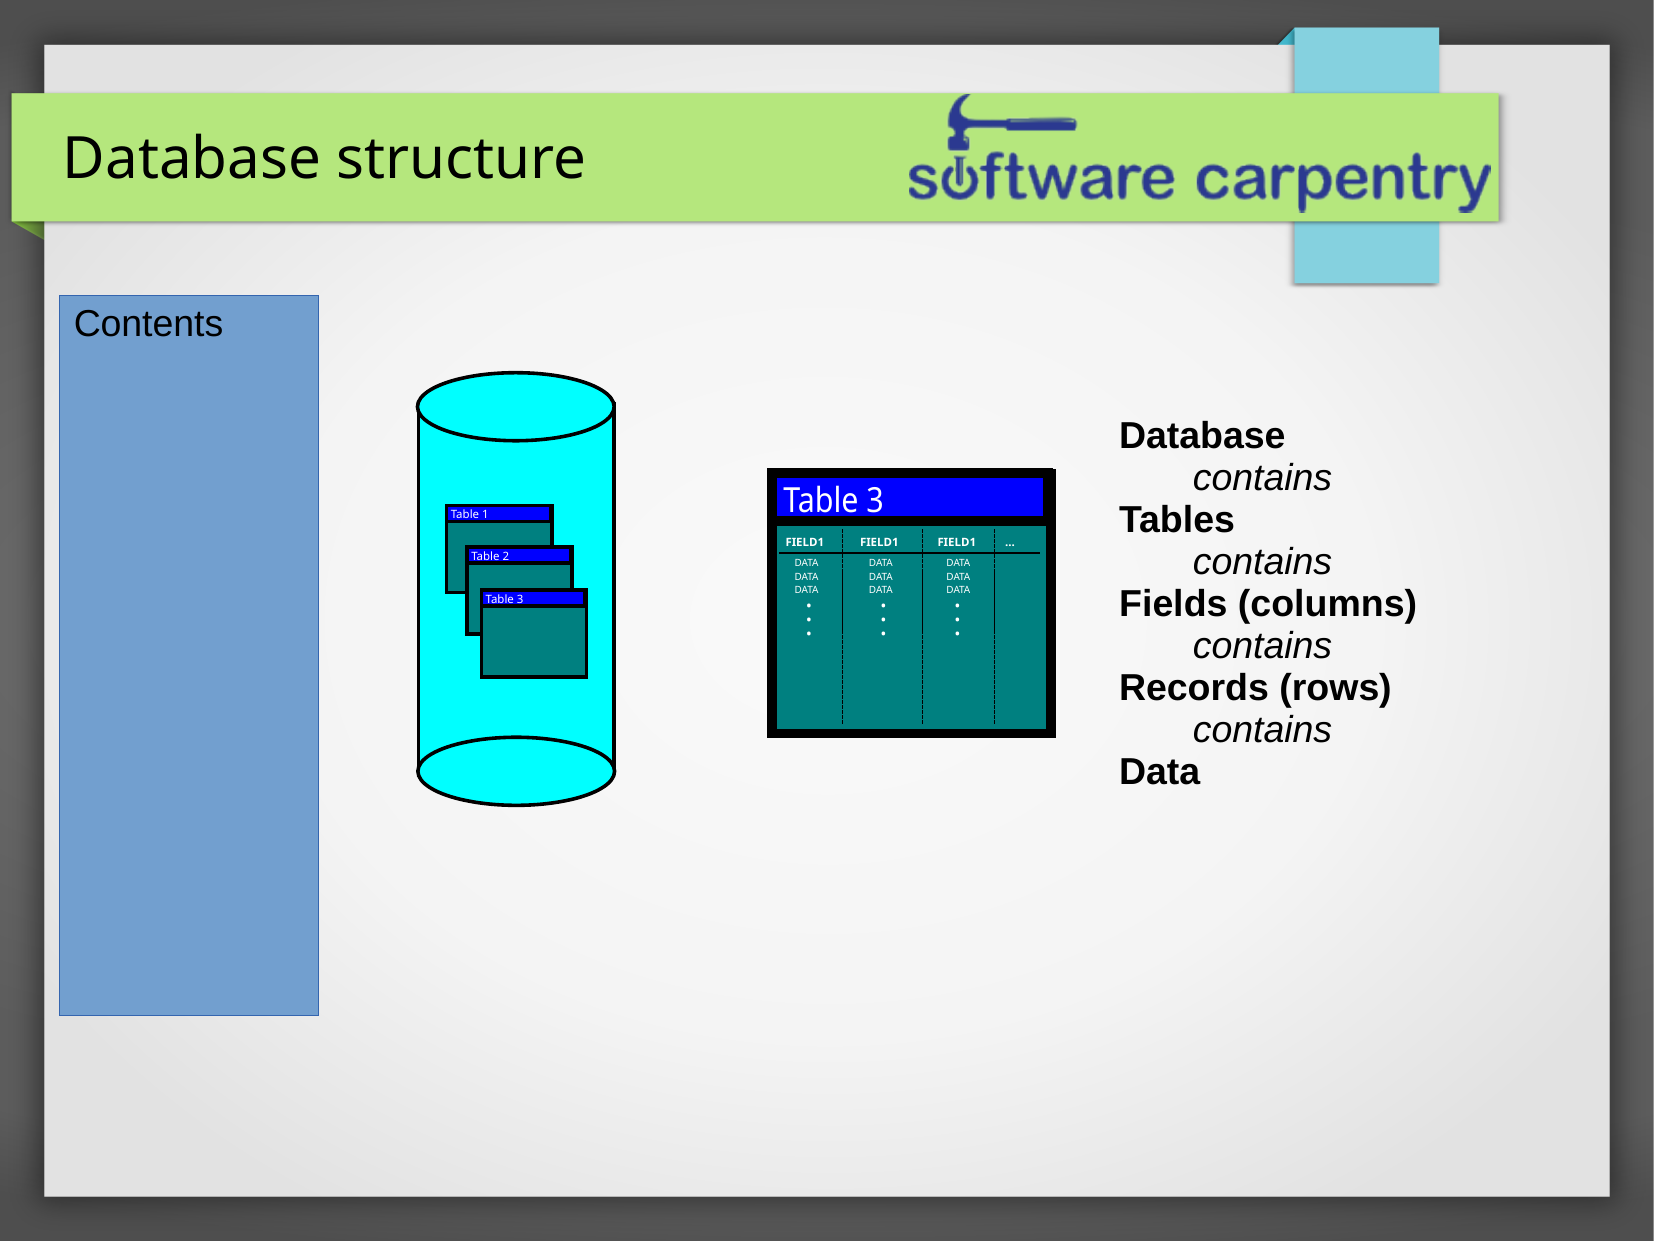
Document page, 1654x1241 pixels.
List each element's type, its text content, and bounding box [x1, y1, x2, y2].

text_box Contents [59, 295, 319, 1016]
text_box Database structure [48, 109, 539, 196]
picture [0, 0, 1654, 1241]
text_box Database contains Tables contains Fields (columns) contains Records (rows) contains Data [1104, 407, 1506, 801]
